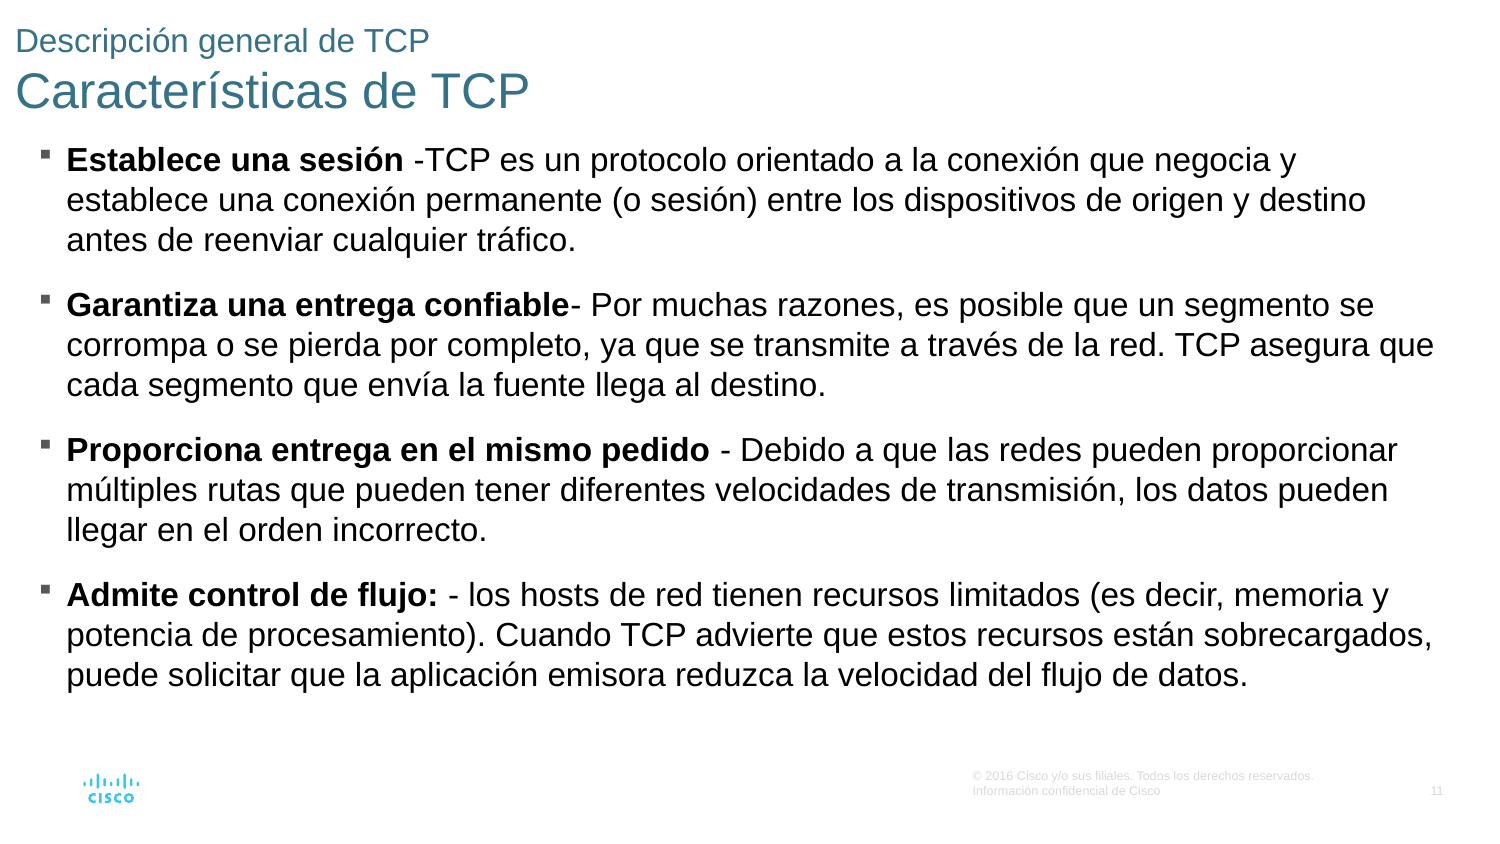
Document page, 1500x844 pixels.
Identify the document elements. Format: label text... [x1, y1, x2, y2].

title Descripción general de TCP Características de TCP [0, 6, 1500, 131]
list Establece una sesión -TCP es un protocolo orientado a la conexión que negocia y establece una conexión permanente (o sesión) entre los dispositivos de origen y destino antes de reenviar cualquier tráfico. Garantiza una entrega confiable- Por muchas razones, es posible que un segmento se corrompa o se pierda por completo, ya que se transmite a través de la red. TCP asegura que cada segmento que envía la fuente llega al destino. Proporciona entrega en el mismo pedido - Debido a que las redes pueden proporcionar múltiples rutas que pueden tener diferentes velocidades de transmisión, los datos pueden llegar en el orden incorrecto. Admite control de flujo: - los hosts de red tienen recursos limitados (es decir, memoria y potencia de procesamiento). Cuando TCP advierte que estos recursos están sobrecargados, puede solicitar que la aplicación emisora reduzca la velocidad del flujo de datos. [23, 131, 1476, 813]
